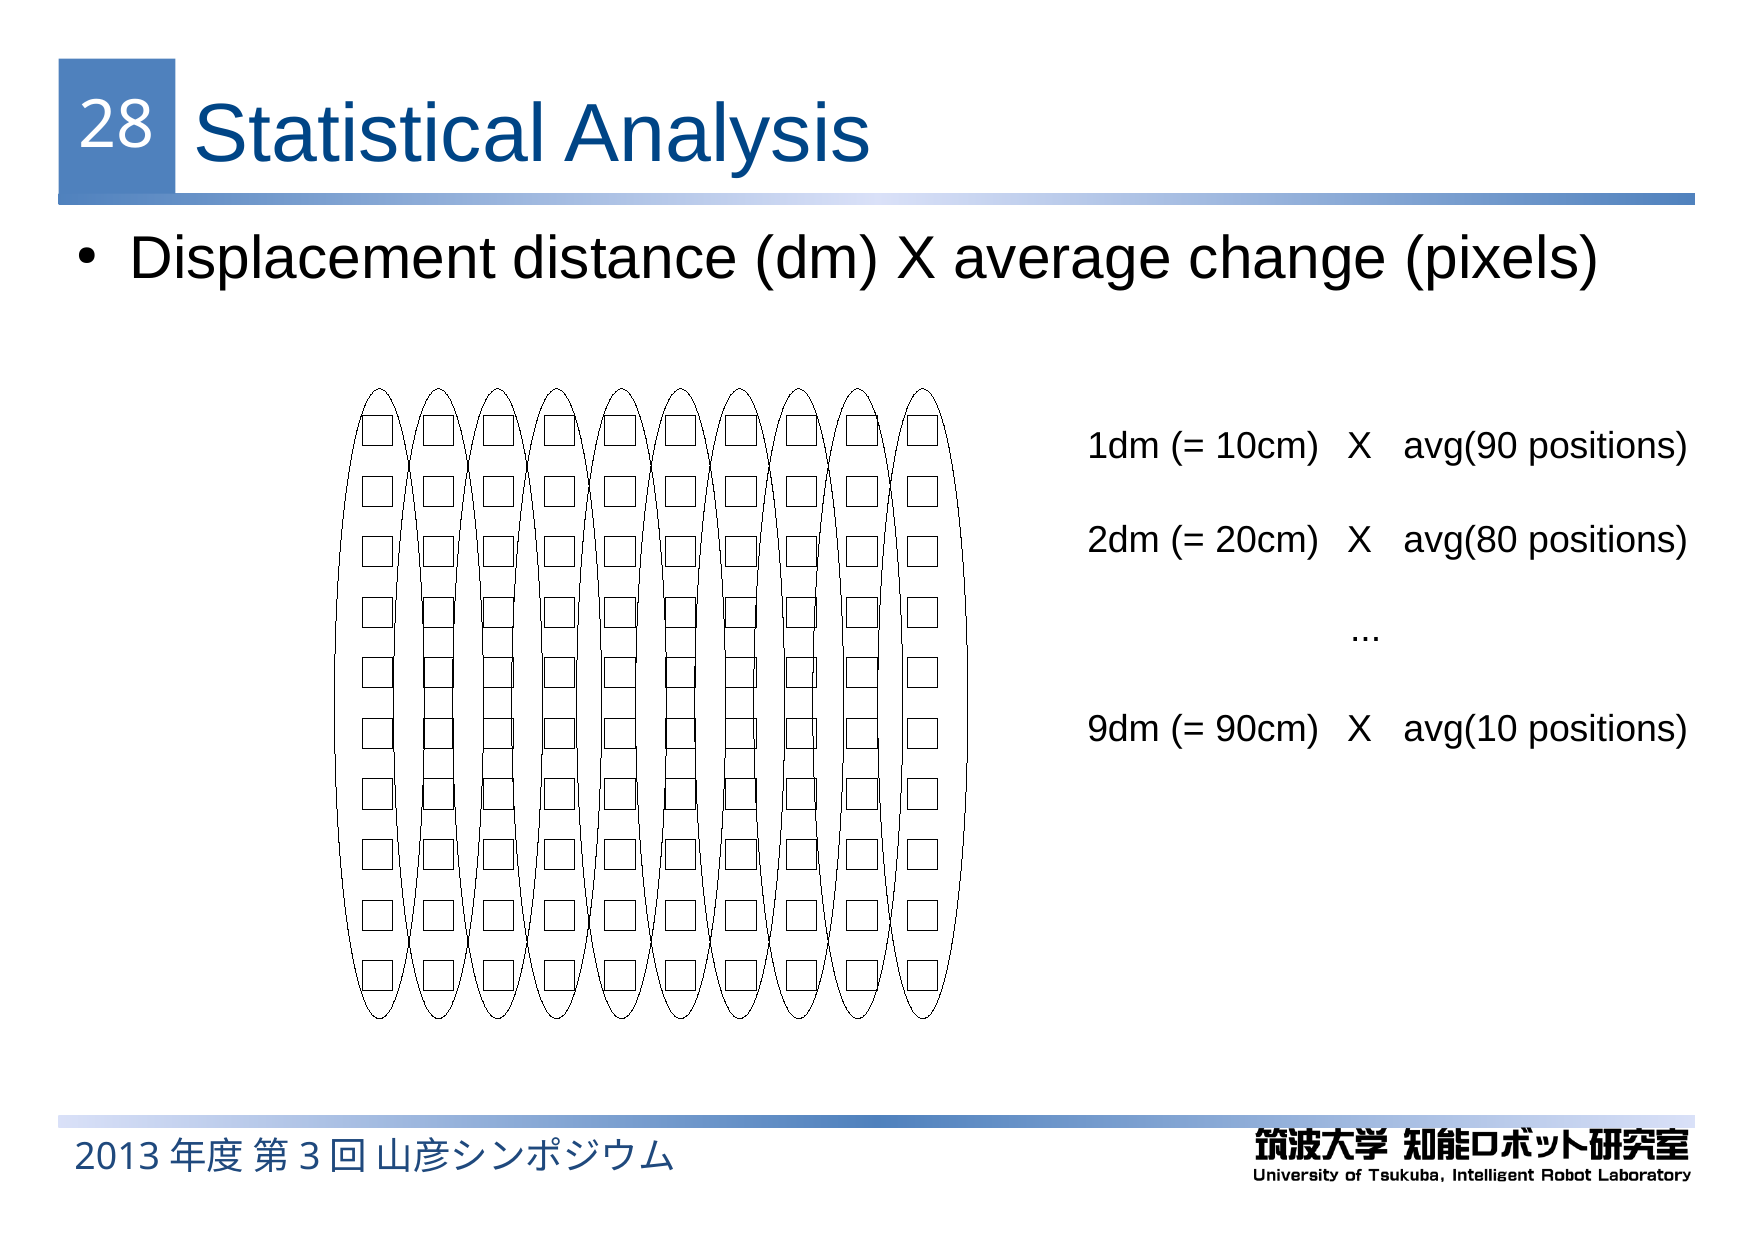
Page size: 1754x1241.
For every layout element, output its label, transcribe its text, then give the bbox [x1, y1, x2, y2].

title Statistical Analysis [193, 61, 1651, 205]
text_box X avg(90 positions) [1332, 417, 1733, 474]
picture [1252, 1127, 1691, 1182]
text_box ... [1072, 600, 1659, 657]
text_box 9dm (= 90cm) [1072, 700, 1332, 758]
list Displacement distance (dm) X average change (pixels) [58, 223, 1696, 359]
text_box X avg(80 positions) [1332, 511, 1718, 569]
text_box 1dm (= 10cm) [1072, 417, 1332, 474]
text_box X avg(10 positions) [1332, 700, 1718, 758]
text_box 2dm (= 20cm) [1072, 511, 1332, 569]
